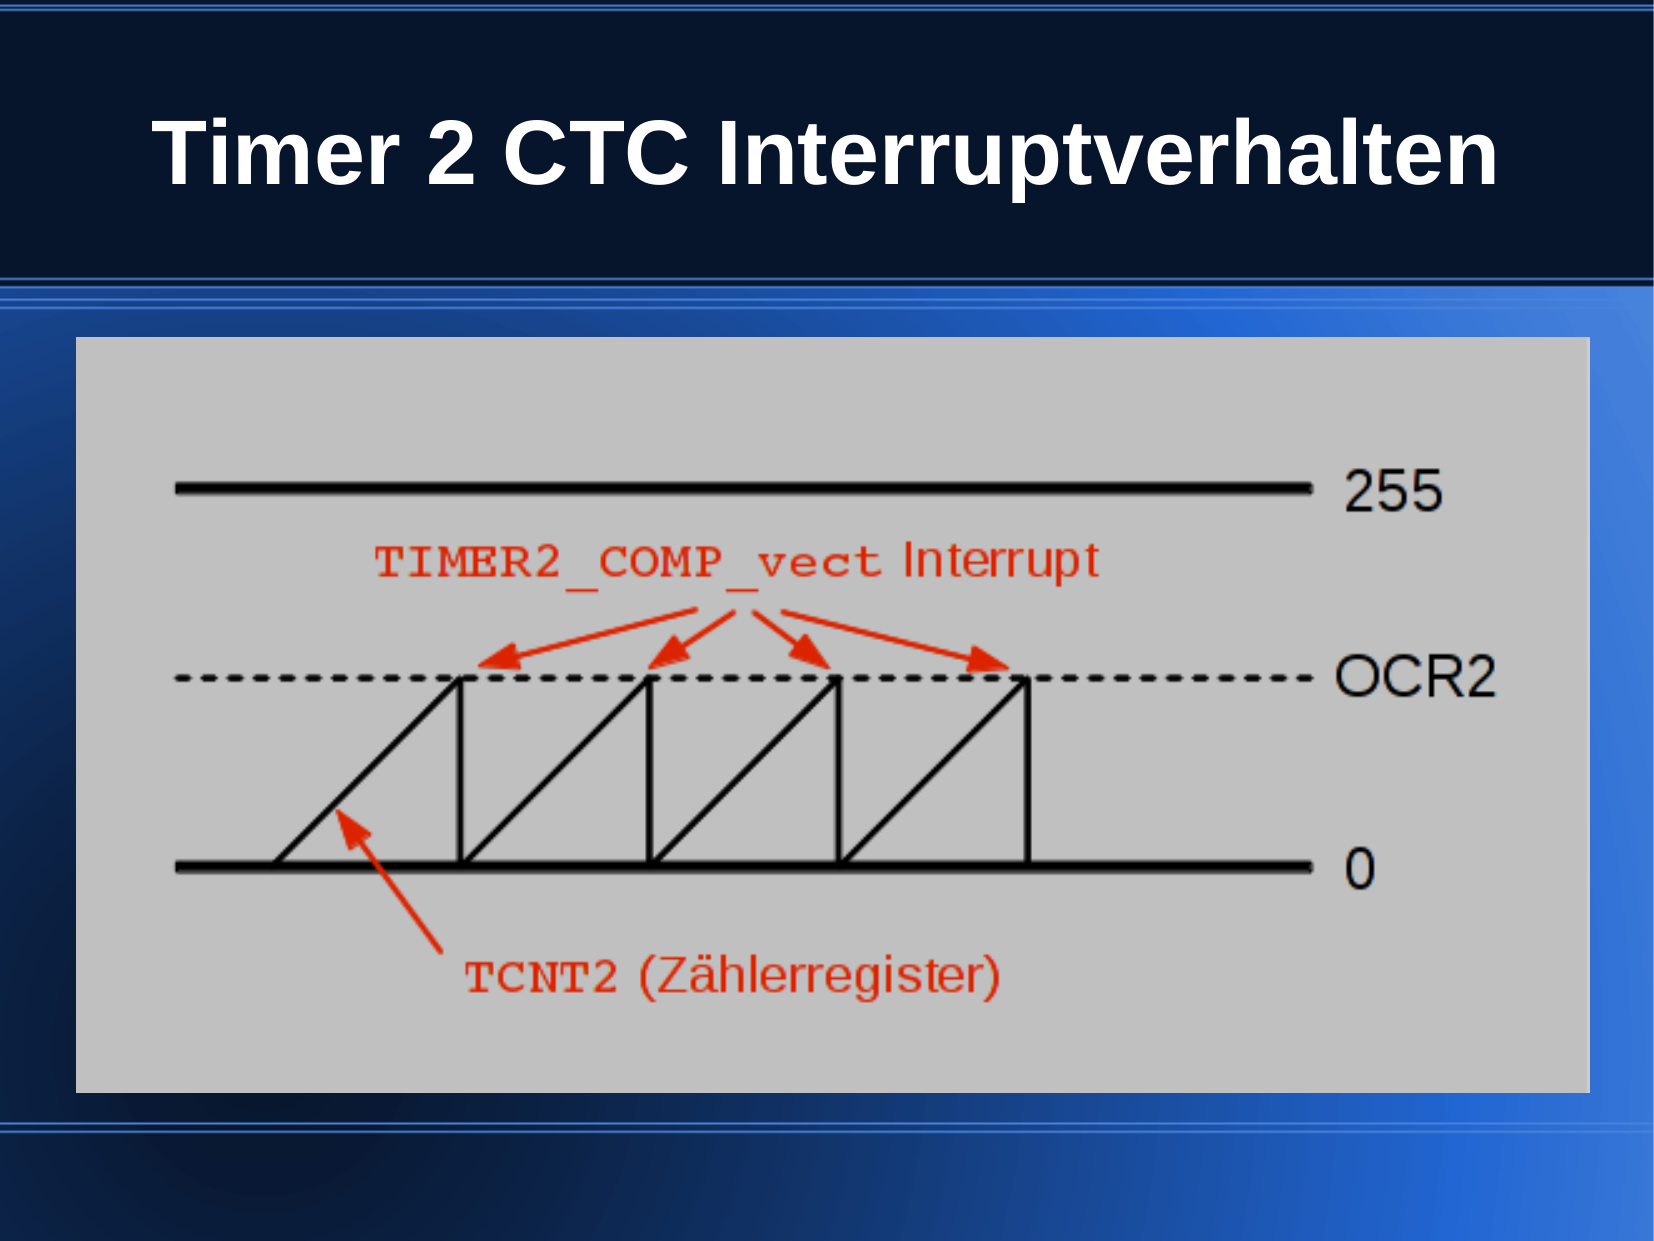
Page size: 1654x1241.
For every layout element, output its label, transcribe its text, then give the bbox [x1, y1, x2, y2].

picture [0, 0, 1654, 1241]
title Timer 2 CTC Interruptverhalten [82, 49, 1571, 257]
